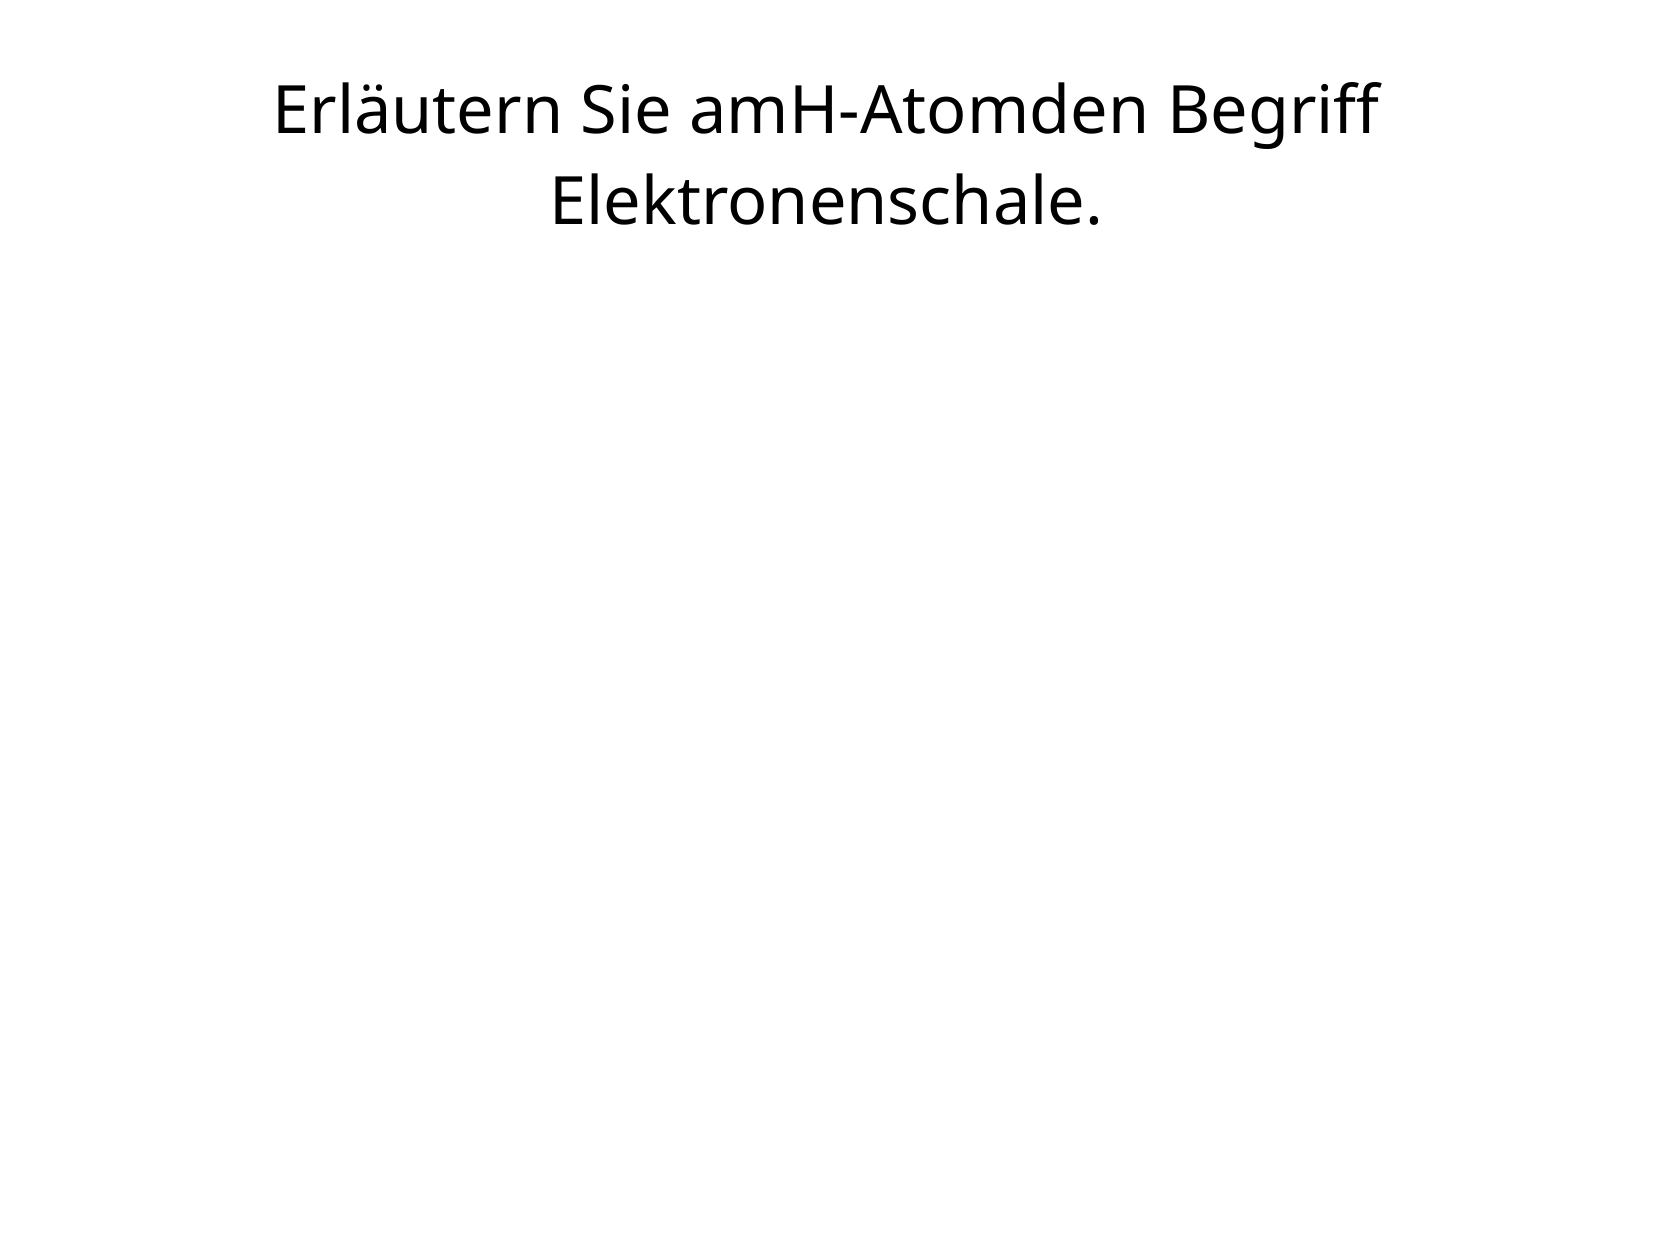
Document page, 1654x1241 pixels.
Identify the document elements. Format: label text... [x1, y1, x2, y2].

title Erläutern Sie amH-Atomden Begriff Elektronenschale. [82, 49, 1571, 257]
